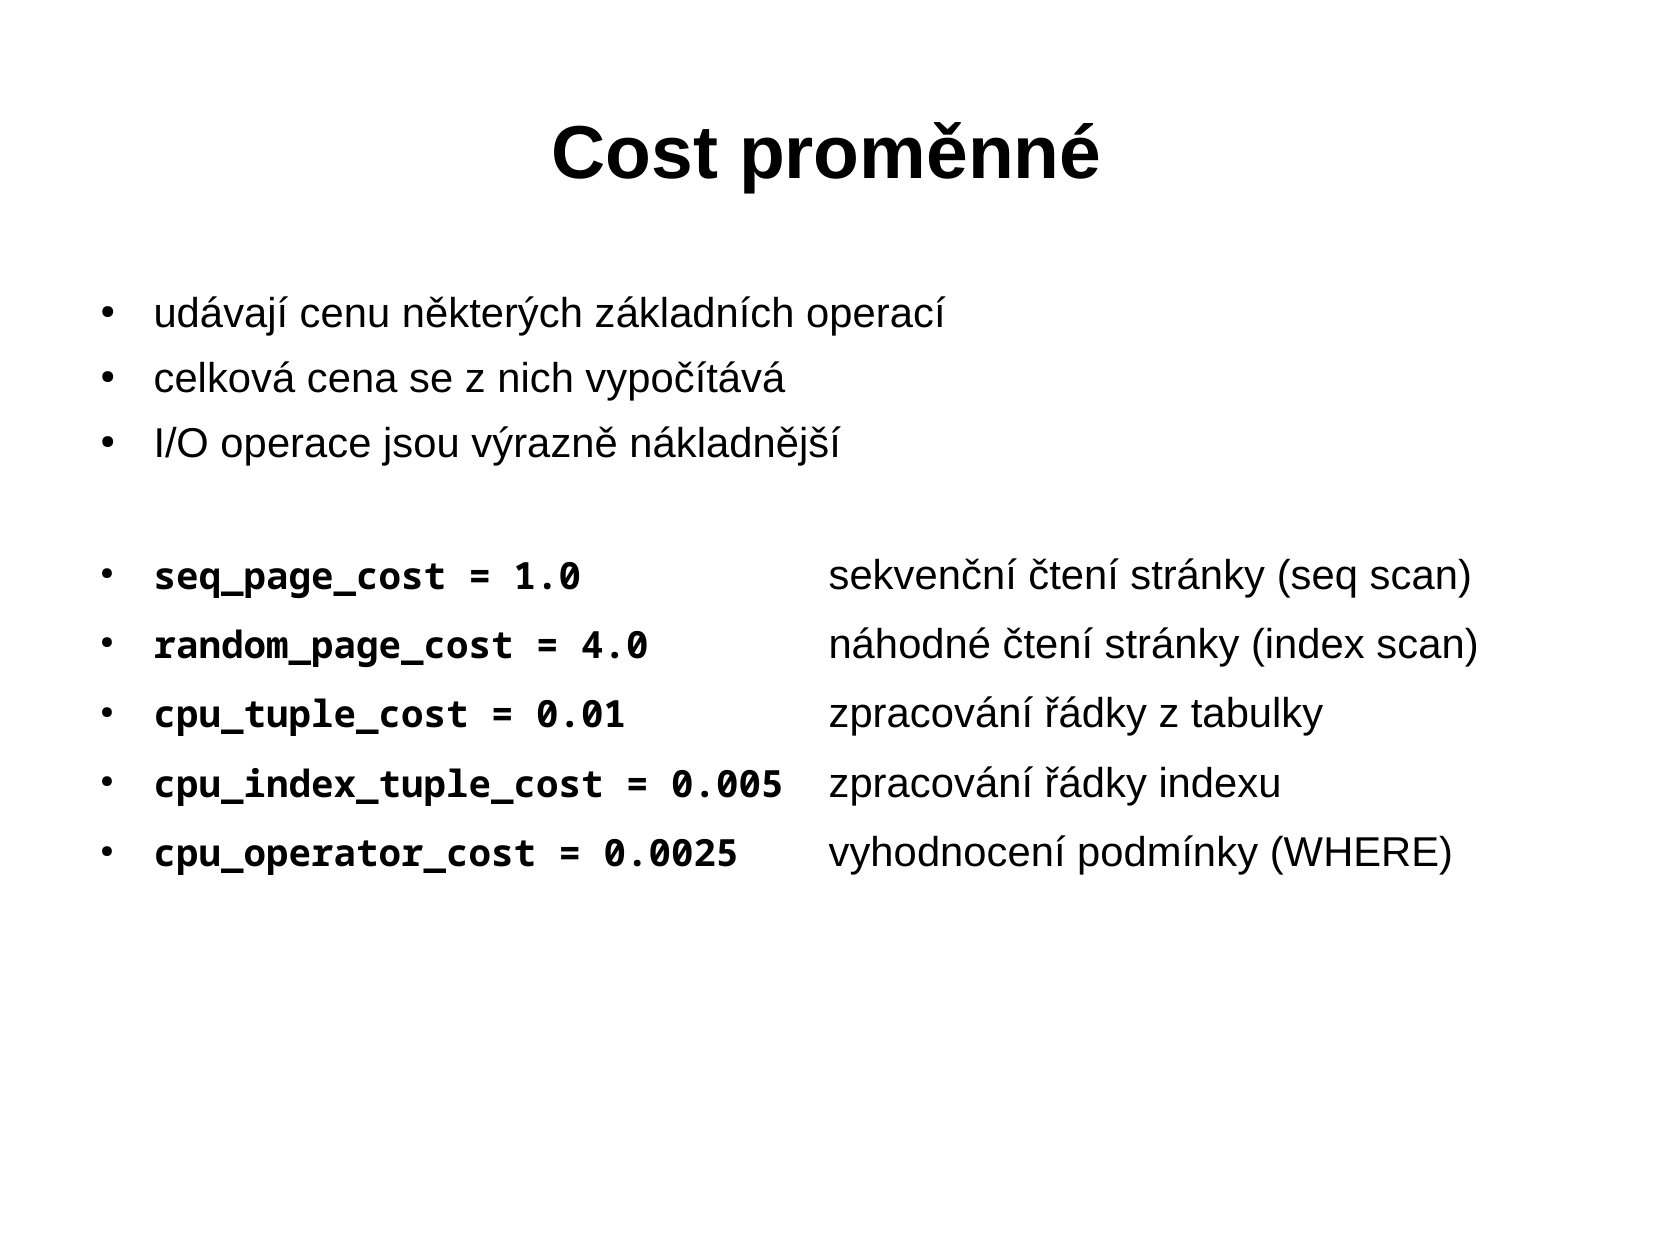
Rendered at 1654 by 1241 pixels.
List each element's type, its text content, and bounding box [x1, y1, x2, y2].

list udávají cenu některých základních operací celková cena se z nich vypočítává I/O operace jsou výrazně nákladnější seq_page_cost = 1.0 sekvenční čtení stránky (seq scan) random_page_cost = 4.0 náhodné čtení stránky (index scan) cpu_tuple_cost = 0.01 zpracování řádky z tabulky cpu_index_tuple_cost = 0.005 zpracování řádky indexu cpu_operator_cost = 0.0025 vyhodnocení podmínky (WHERE) [82, 290, 1538, 1171]
title Cost proměnné [82, 49, 1571, 257]
